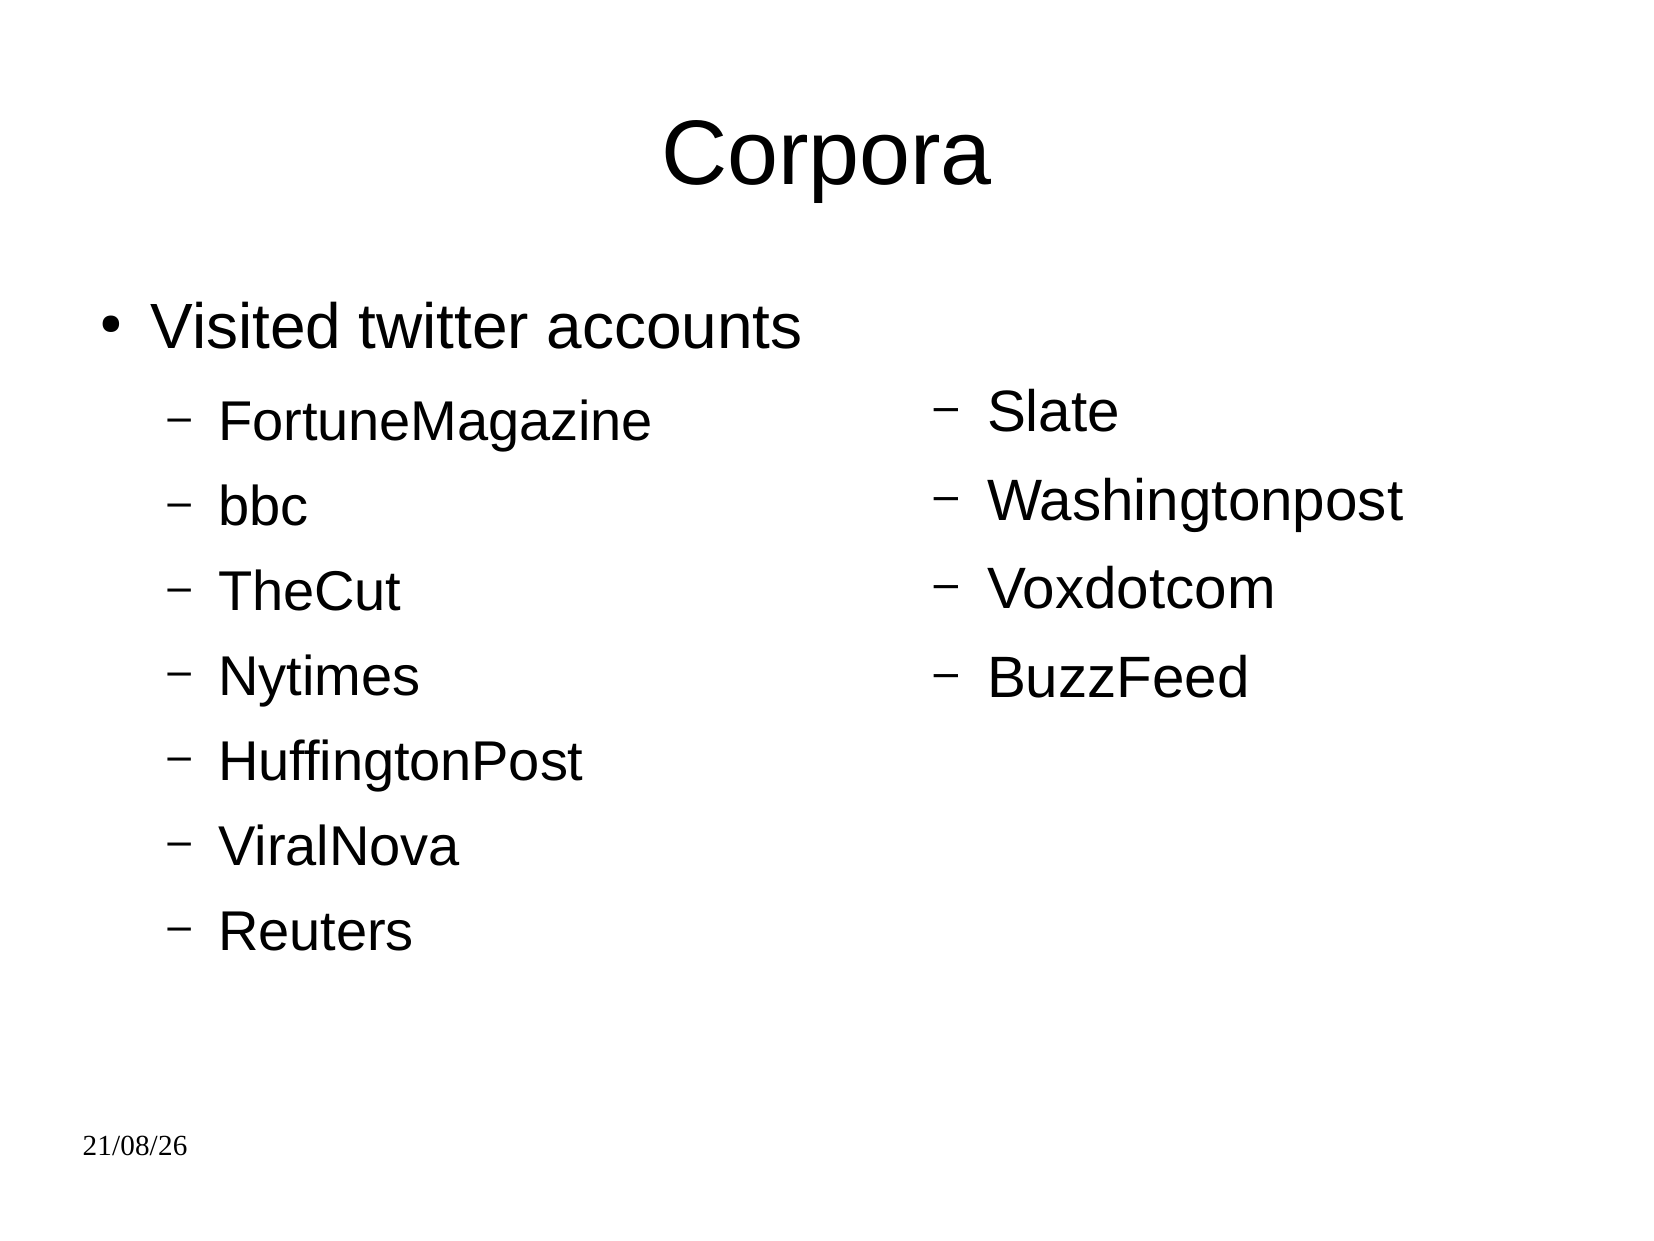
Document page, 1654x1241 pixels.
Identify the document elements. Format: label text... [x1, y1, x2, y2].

list Slate Washingtonpost Voxdotcom BuzzFeed [845, 290, 1572, 1010]
list Visited twitter accounts FortuneMagazine bbc TheCut Nytimes HuffingtonPost ViralNova Reuters [82, 290, 809, 1010]
title Corpora [82, 49, 1571, 257]
